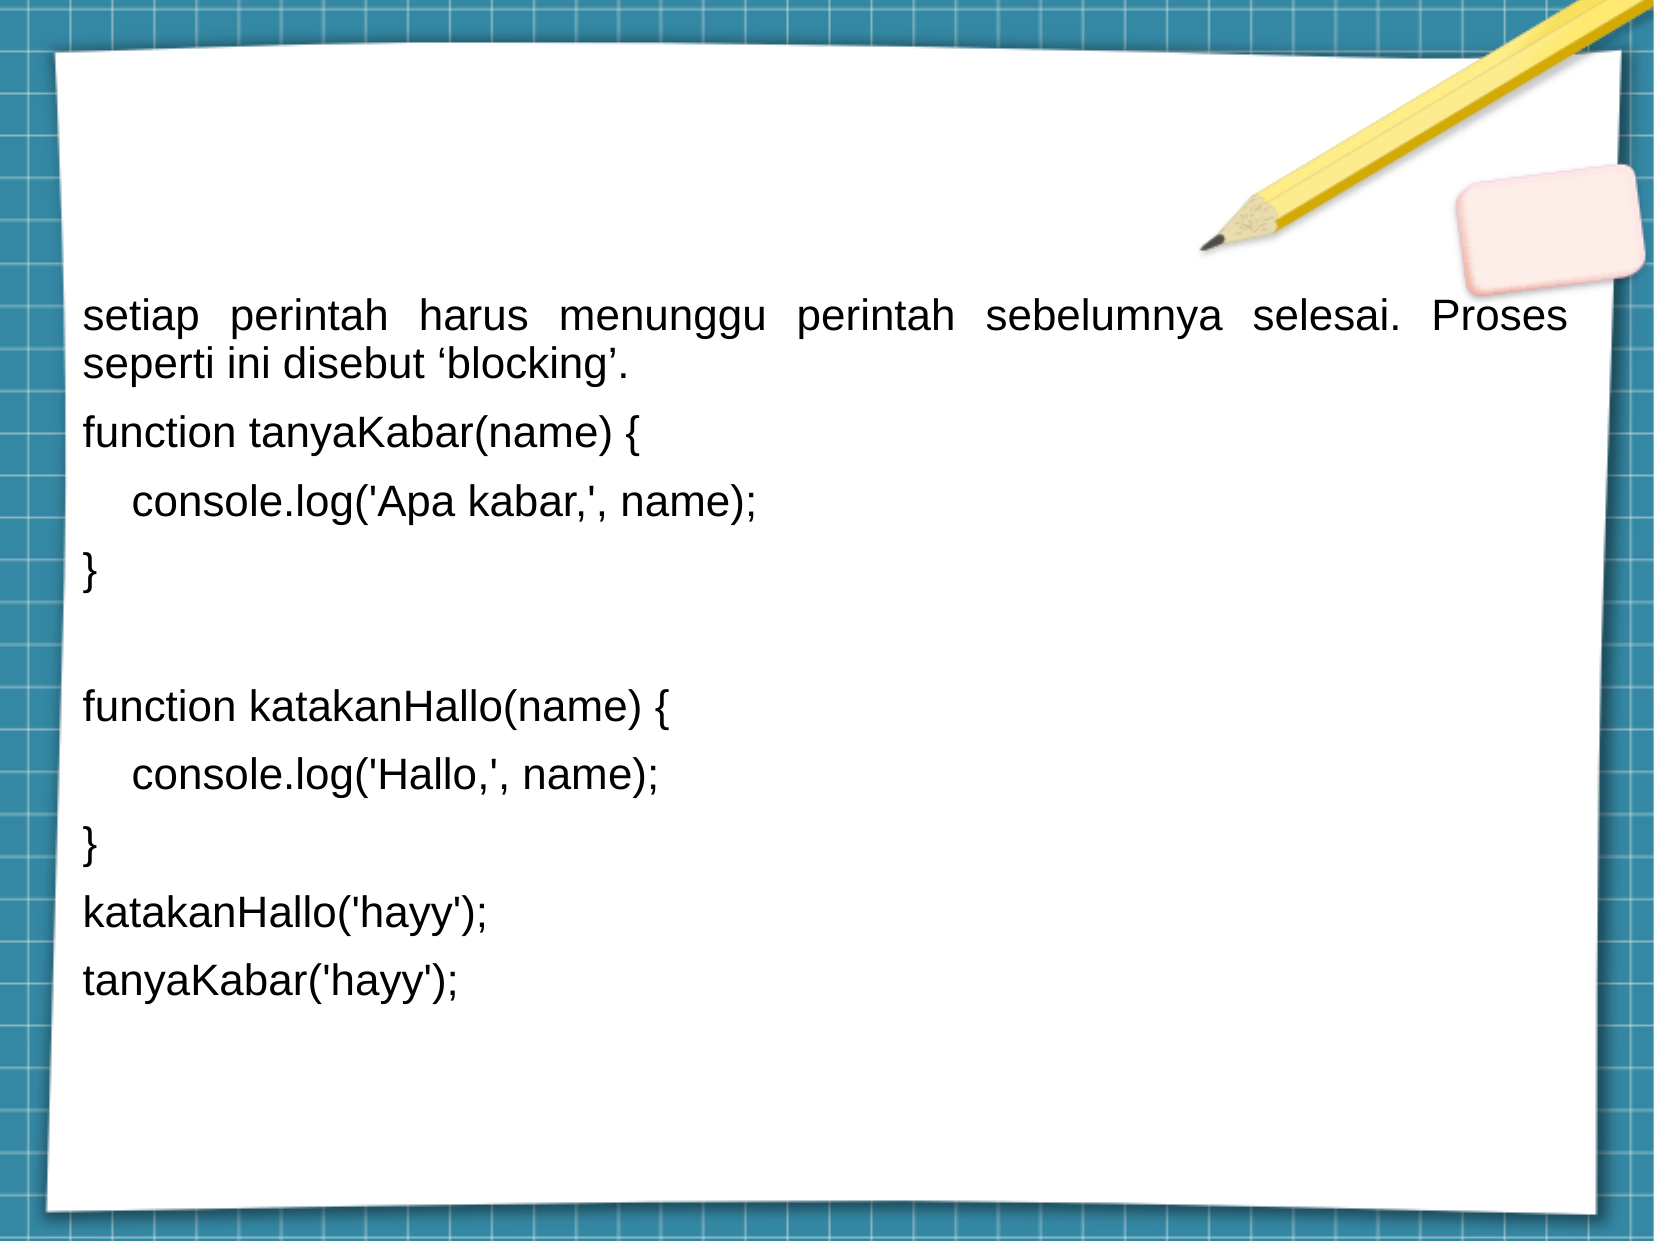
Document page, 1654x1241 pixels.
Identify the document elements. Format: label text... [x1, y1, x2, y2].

picture [0, 0, 1654, 1241]
list setiap perintah harus menunggu perintah sebelumnya selesai. Proses seperti ini disebut ‘blocking’. function tanyaKabar(name) { console.log('Apa kabar,', name); } function katakanHallo(name) { console.log('Hallo,', name); } katakanHallo('hayy'); tanyaKabar('hayy'); [82, 290, 1571, 1010]
